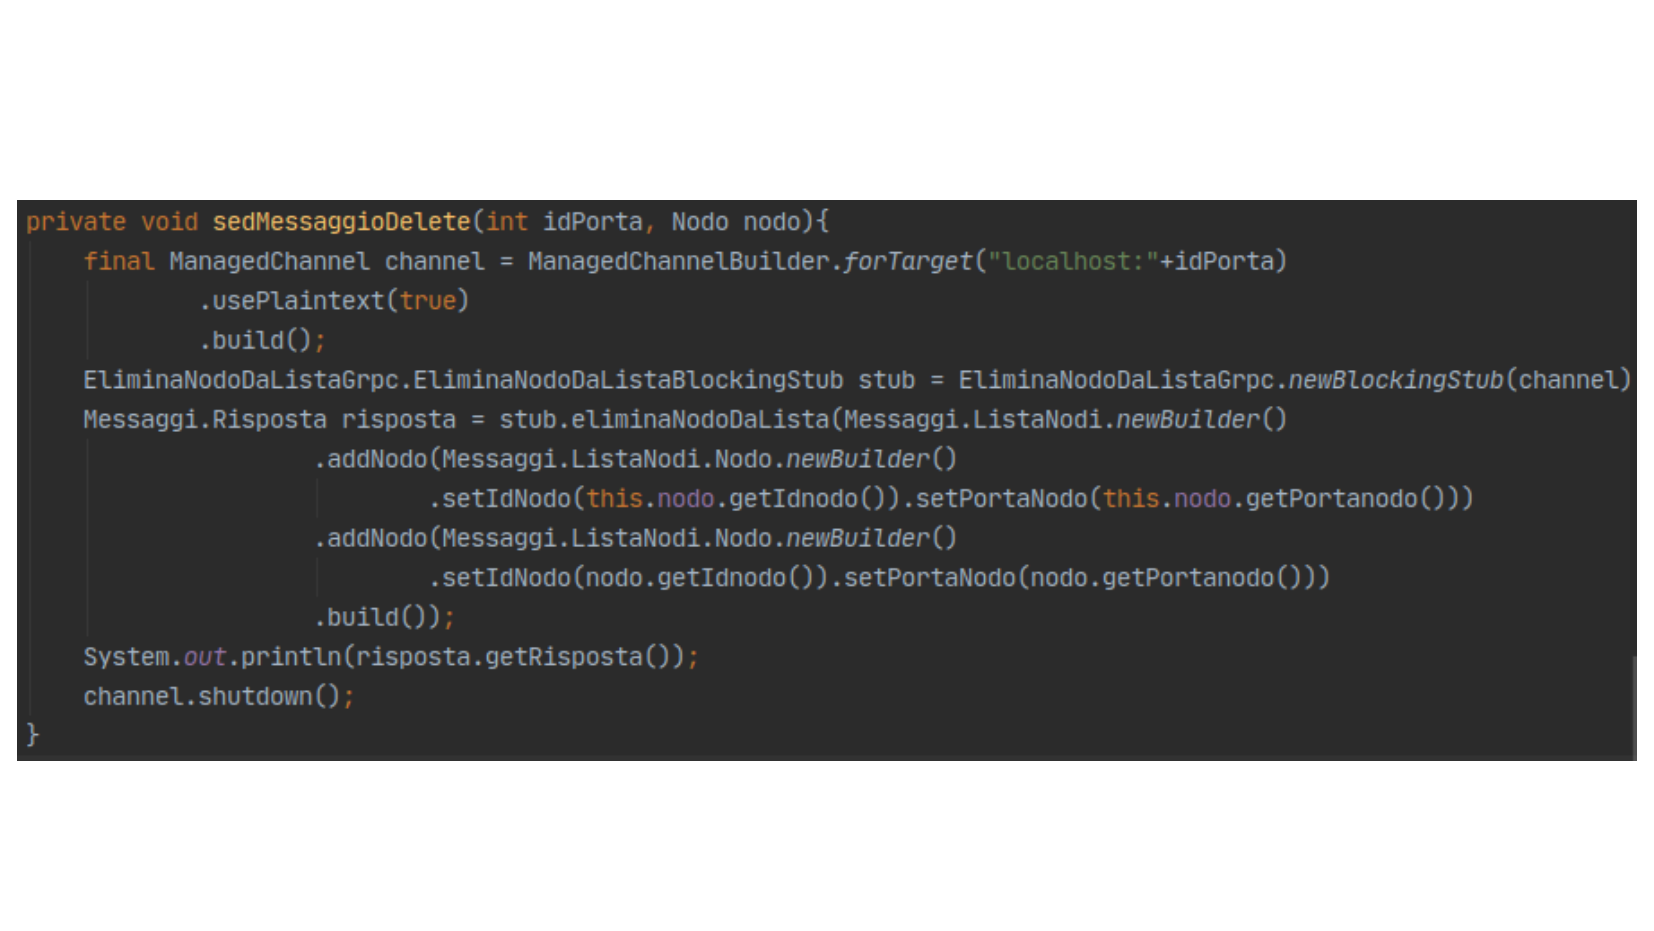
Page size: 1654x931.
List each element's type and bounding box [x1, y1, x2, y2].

picture [17, 200, 1637, 761]
